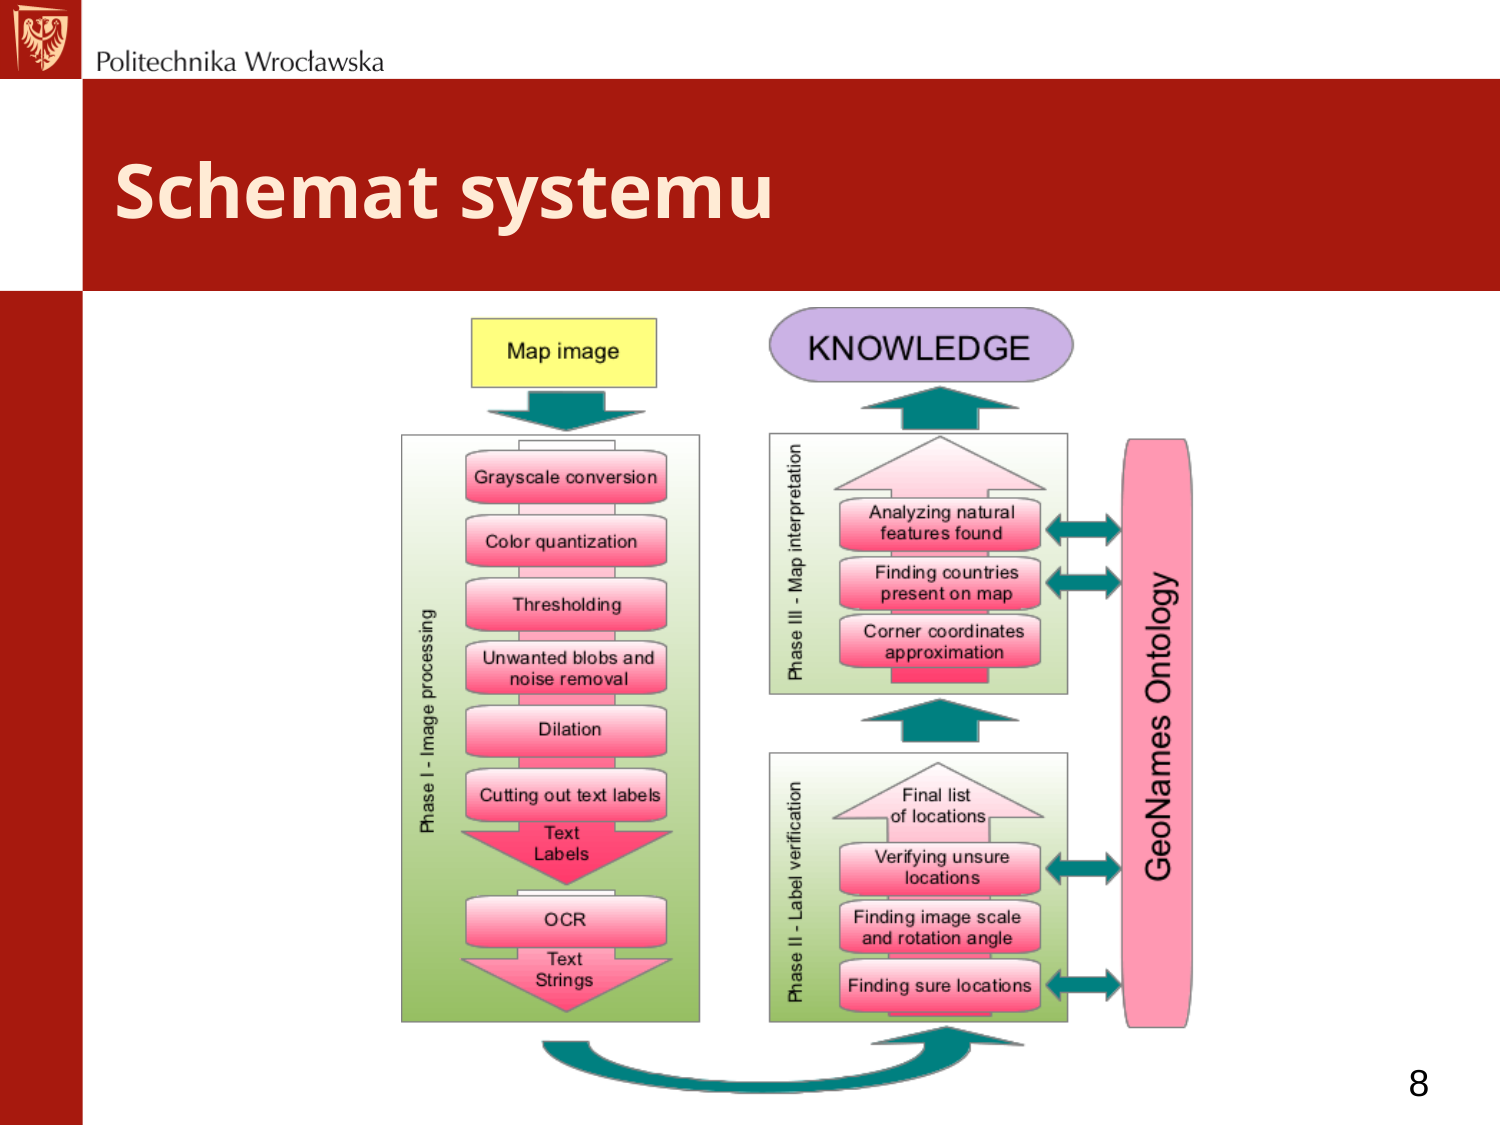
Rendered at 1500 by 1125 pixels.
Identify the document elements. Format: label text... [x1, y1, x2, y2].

picture [0, 0, 384, 79]
title Schemat systemu [100, 103, 1483, 273]
text_box <number> [1393, 1051, 1499, 1122]
picture [401, 307, 1196, 1097]
